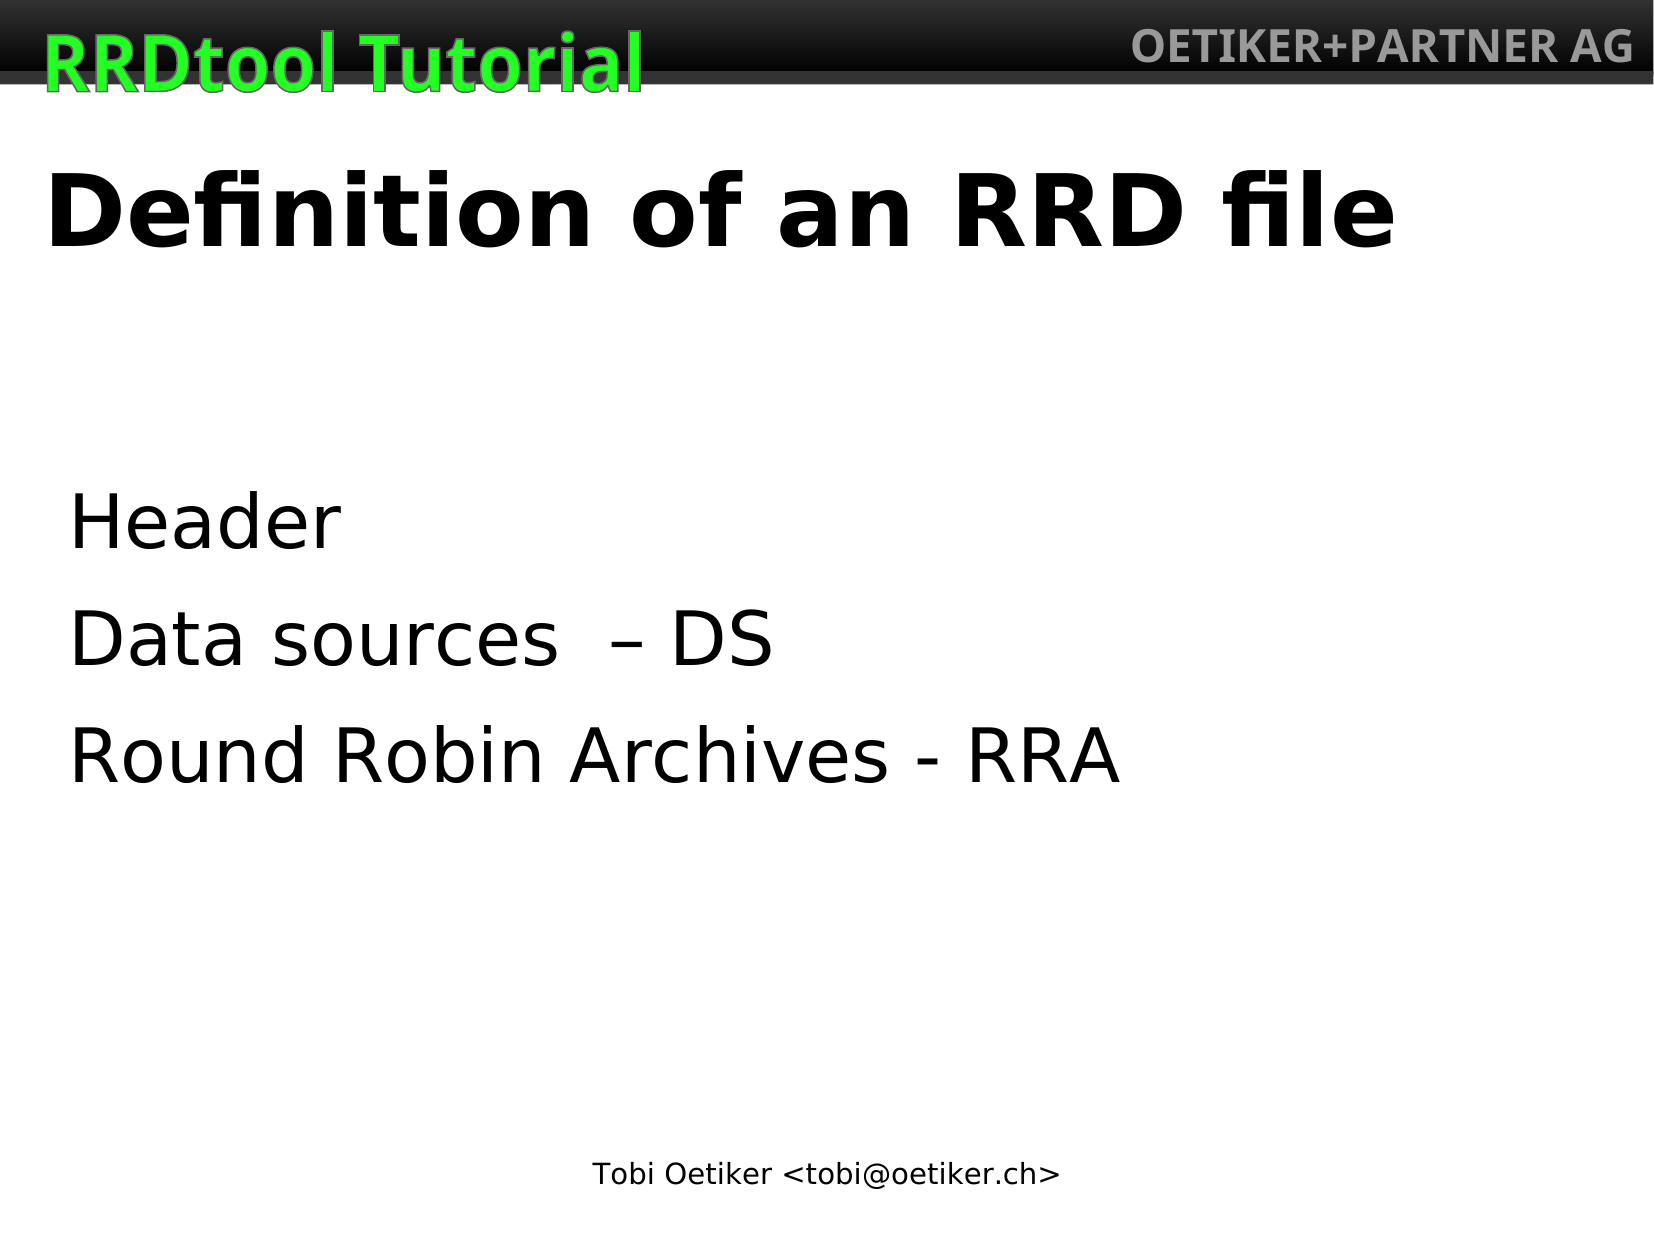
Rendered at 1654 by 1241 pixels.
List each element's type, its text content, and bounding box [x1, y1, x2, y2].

list Header Data sources – DS Round Robin Archives - RRA [50, 478, 1571, 1064]
title Definition of an RRD file [43, 137, 1582, 287]
